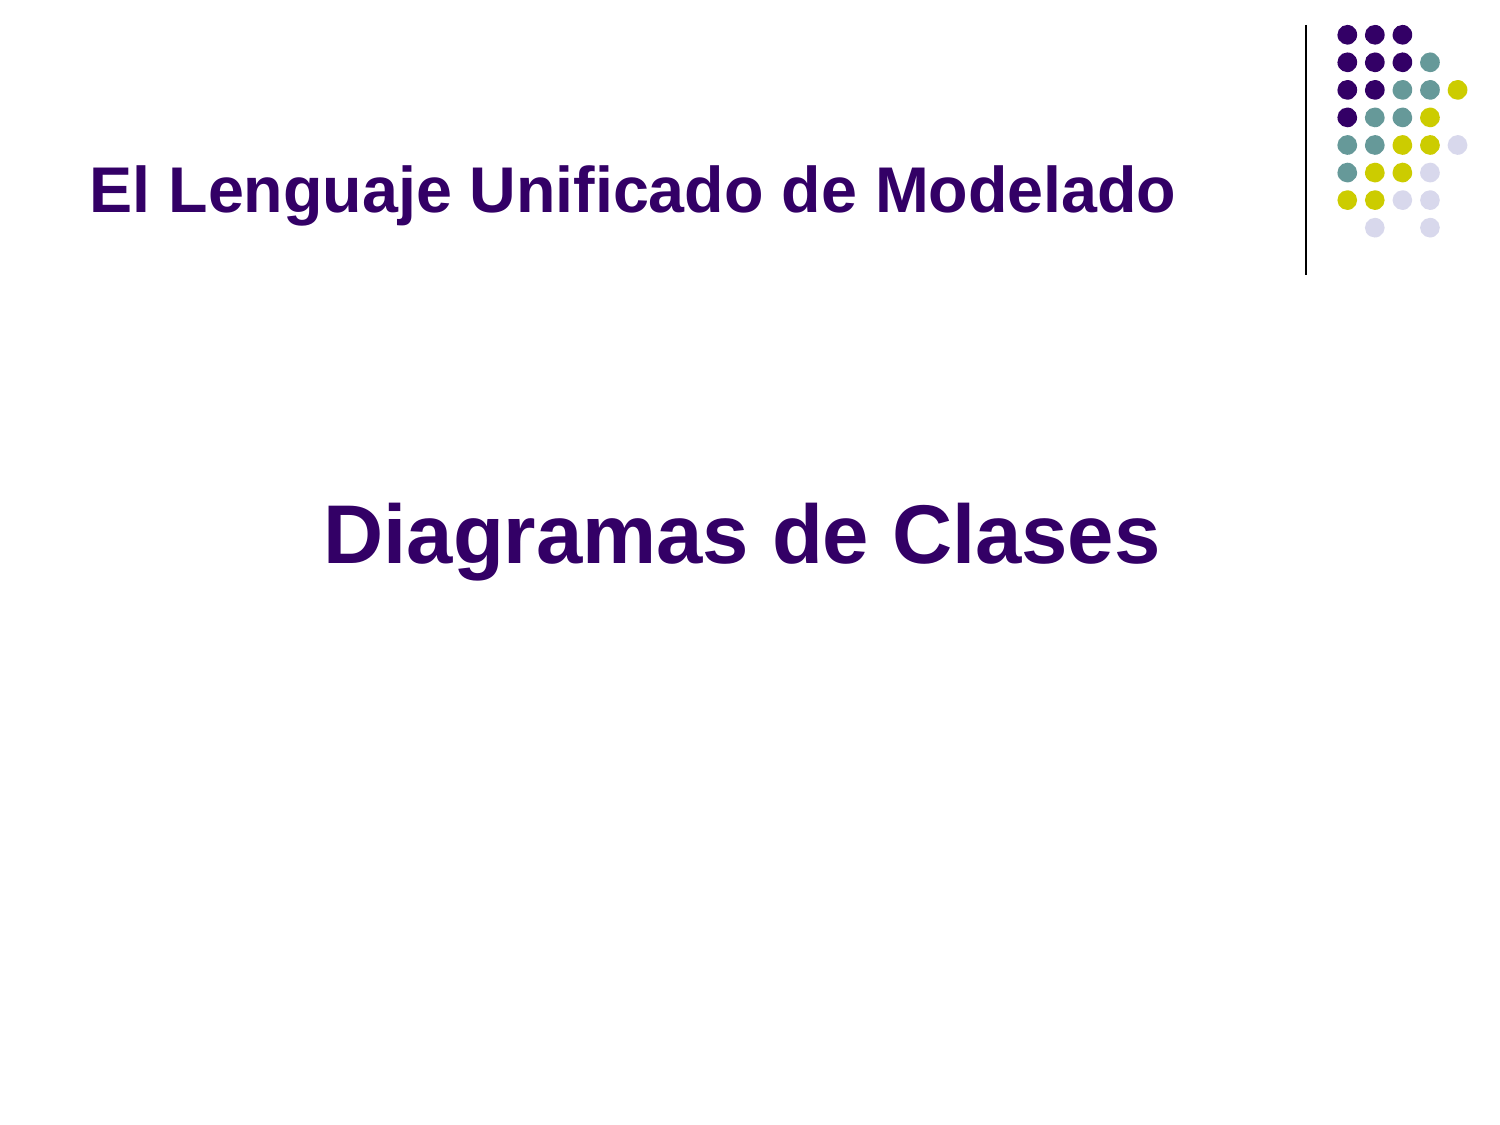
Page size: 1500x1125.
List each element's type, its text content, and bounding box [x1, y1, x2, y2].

title El Lenguaje Unificado de Modelado [74, 20, 1313, 233]
list Diagramas de Clases [67, 472, 1418, 722]
